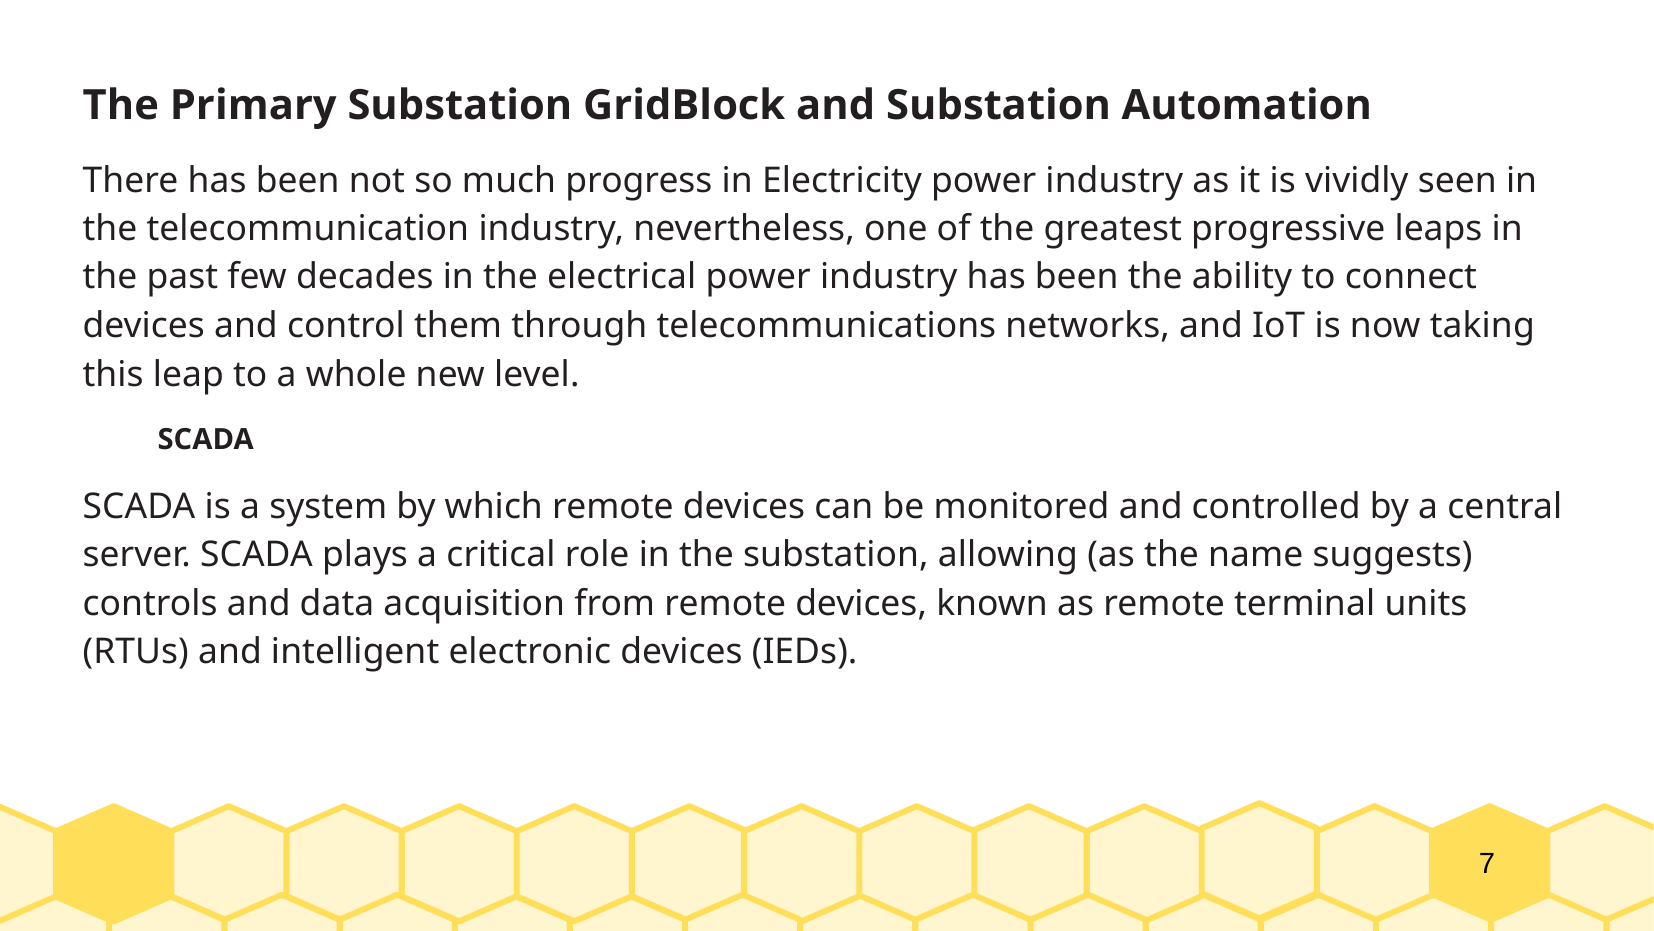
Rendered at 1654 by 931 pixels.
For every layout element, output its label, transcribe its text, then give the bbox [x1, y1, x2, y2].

list The Primary Substation GridBlock and Substation Automation There has been not so much progress in Electricity power industry as it is vividly seen in the telecommunication industry, nevertheless, one of the greatest progressive leaps in the past few decades in the electrical power industry has been the ability to connect devices and control them through telecommunications networks, and IoT is now taking this leap to a whole new level. SCADA SCADA is a system by which remote devices can be monitored and controlled by a central server. SCADA plays a critical role in the substation, allowing (as the name suggests) controls and data acquisition from remote devices, known as remote terminal units (RTUs) and intelligent electronic devices (IEDs). [82, 75, 1571, 901]
